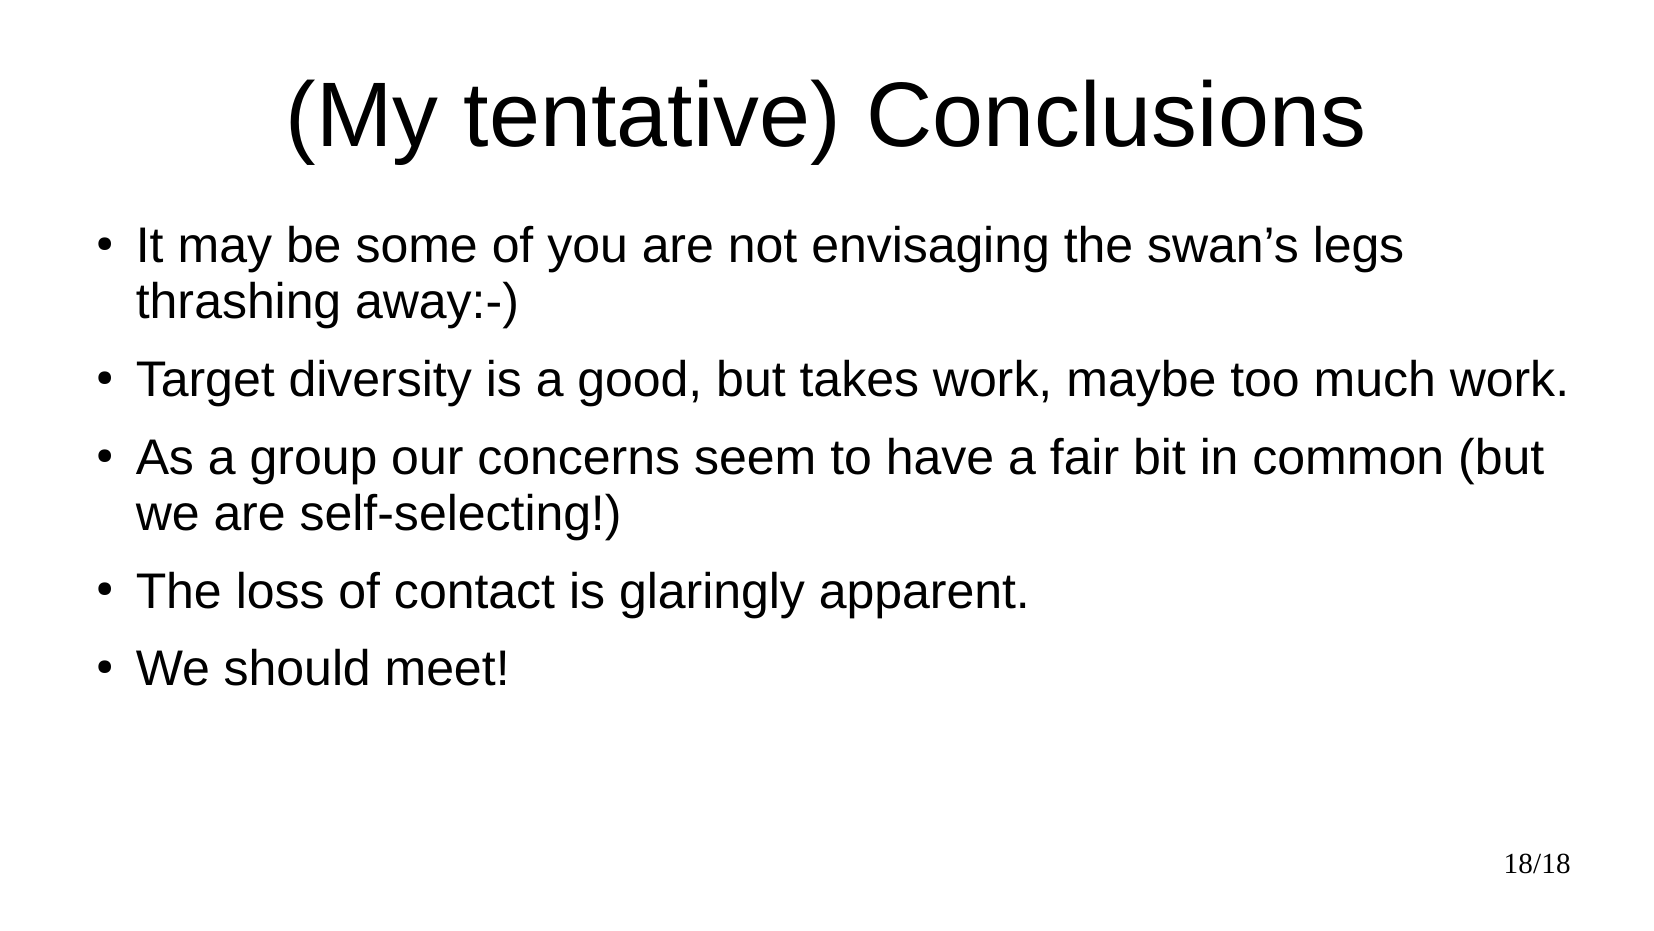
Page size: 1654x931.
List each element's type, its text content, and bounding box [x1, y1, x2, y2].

list It may be some of you are not envisaging the swan’s legs thrashing away:-) Target diversity is a good, but takes work, maybe too much work. As a group our concerns seem to have a fair bit in common (but we are self-selecting!) The loss of contact is glaringly apparent. We should meet! [82, 217, 1571, 758]
title (My tentative) Conclusions [82, 37, 1571, 193]
